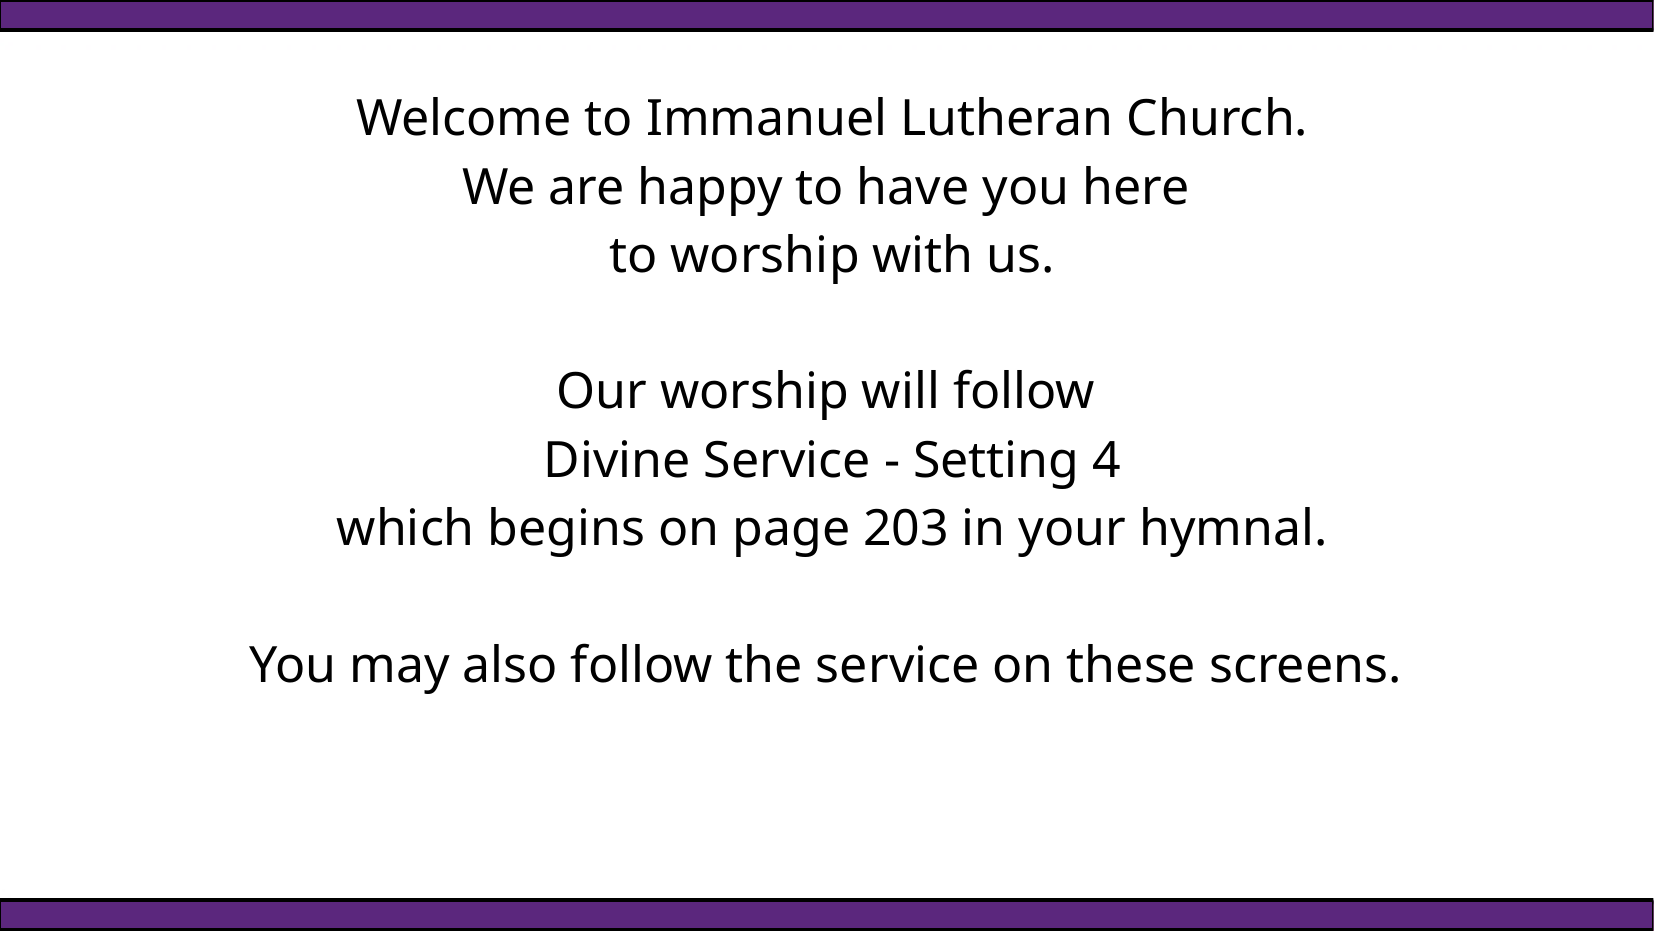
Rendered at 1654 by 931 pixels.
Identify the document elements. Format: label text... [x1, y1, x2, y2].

text_box [0, 900, 1654, 931]
text_box Welcome to Immanuel Lutheran Church. We are happy to have you here to worship with us. Our worship will follow Divine Service - Setting 4 which begins on page 203 in your hymnal. You may also follow the service on these screens. [60, 75, 1606, 689]
picture [0, 31, 1654, 900]
text_box [0, 0, 1654, 31]
